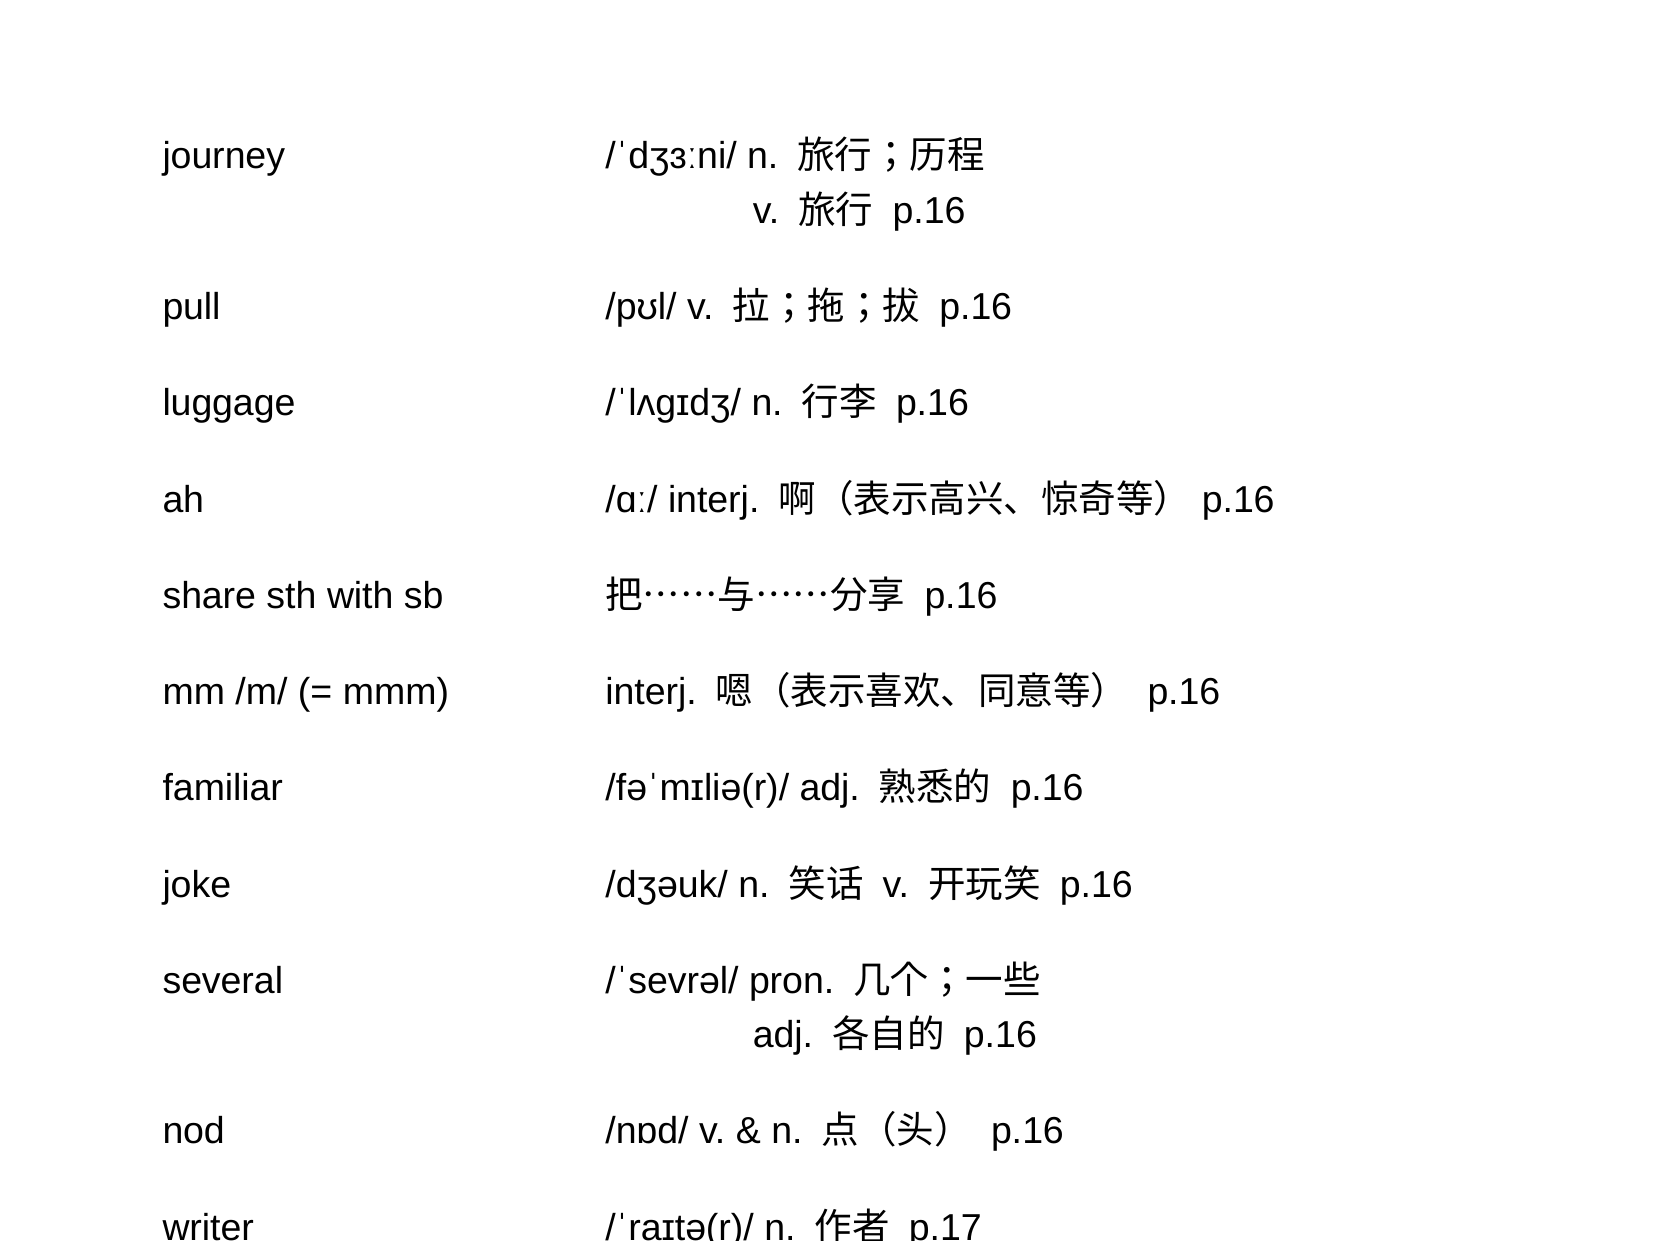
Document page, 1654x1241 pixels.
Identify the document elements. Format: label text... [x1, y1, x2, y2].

text_box journey /ˈdʒɜːni/ n. 旅行；历程 v. 旅行 p.16 pull /pʊl/ v. 拉；拖；拔 p.16 luggage /ˈlʌɡɪdʒ/ n. 行李 p.16 ah /ɑː/ interj. 啊（表示高兴、惊奇等）p.16 share sth with sb 把……与……分享 p.16 mm /m/ (= mmm) interj. 嗯（表示喜欢、同意等） p.16 familiar /fəˈmɪliə(r)/ adj. 熟悉的 p.16 joke /dʒəuk/ n. 笑话 v. 开玩笑 p.16 several /ˈsevrəl/ pron. 几个；一些 adj. 各自的 p.16 nod /nɒd/ v. & n. 点（头） p.16 writer /ˈraɪtə(r)/ n. 作者 p.17 [147, 118, 1536, 1143]
